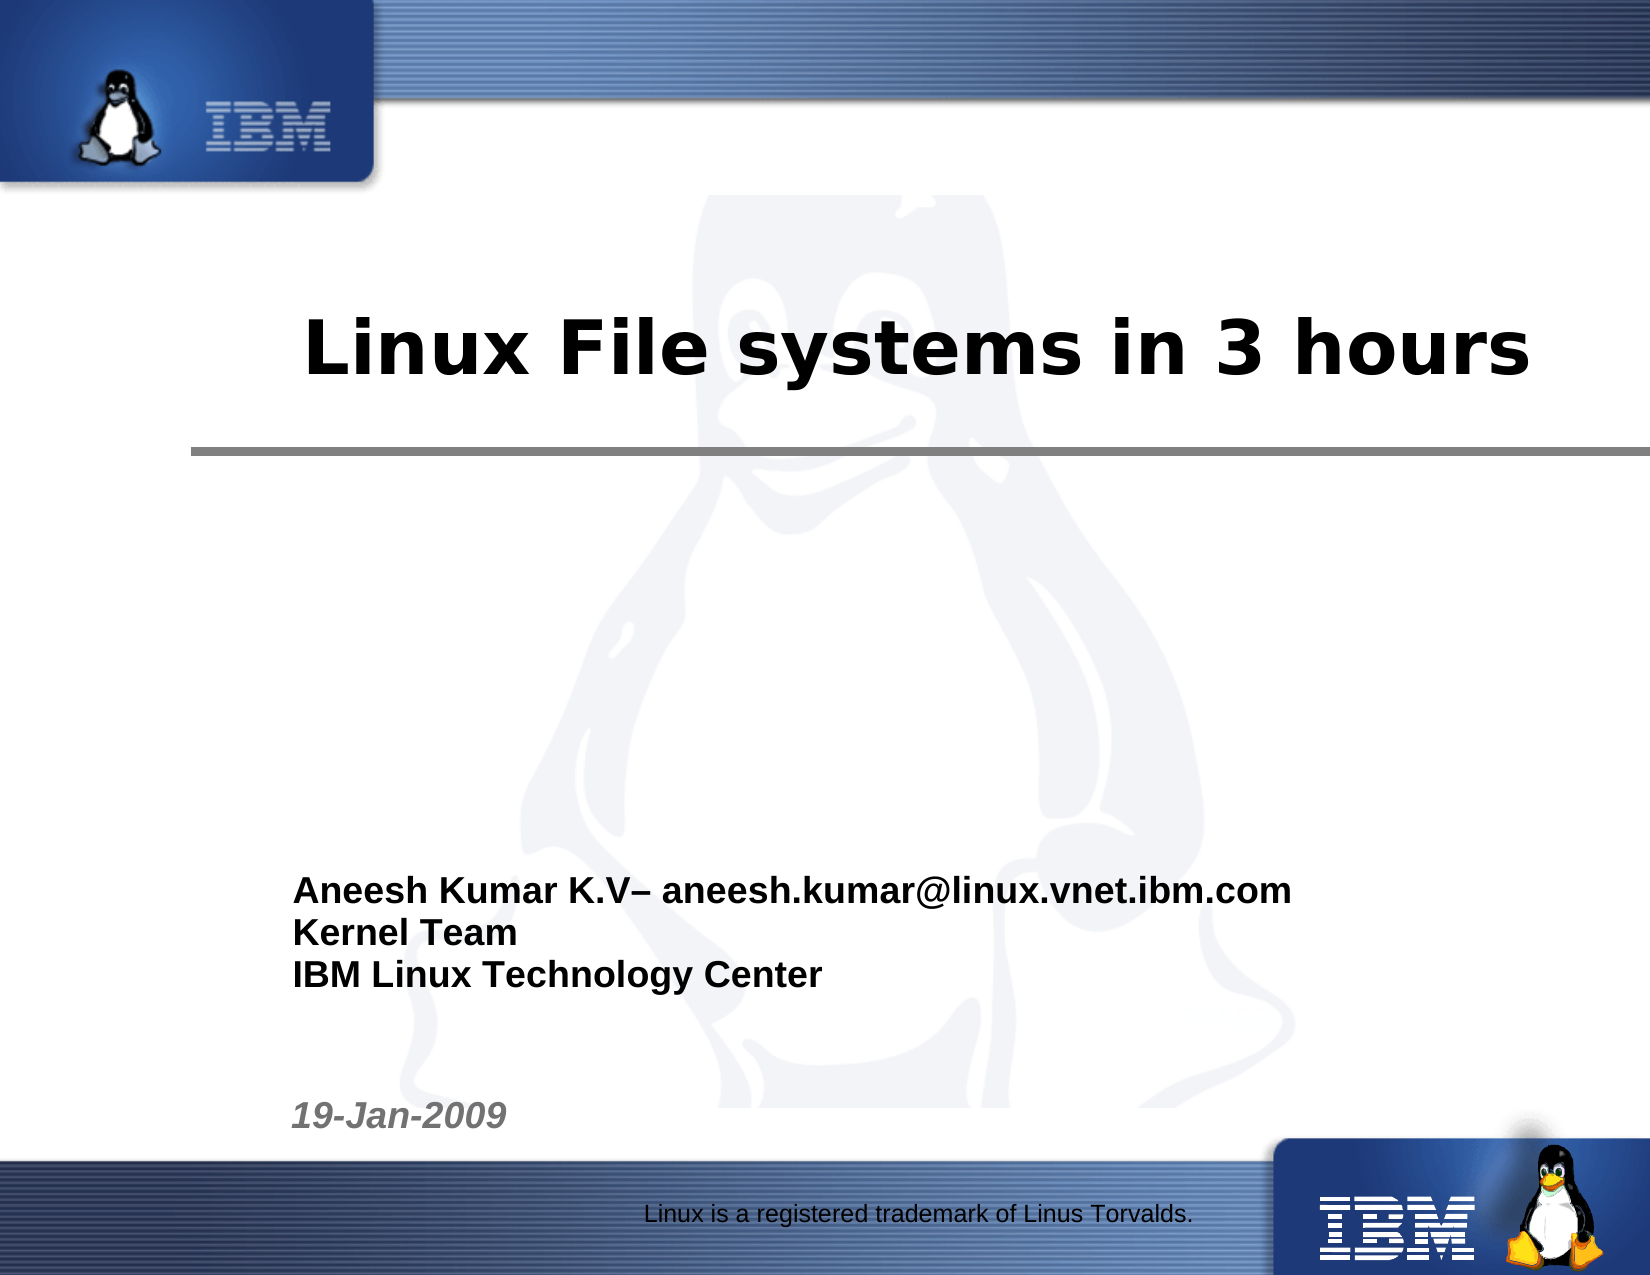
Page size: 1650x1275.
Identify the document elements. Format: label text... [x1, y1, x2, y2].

text_box Linux is a registered trademark of Linus Torvalds. [312, 1200, 1203, 1232]
title Linux File systems in 3 hours [186, 237, 1650, 459]
chart [0, 0, 1650, 195]
list Aneesh Kumar K.V– aneesh.kumar@linux.vnet.ibm.com Kernel Team IBM Linux Technology Center [292, 869, 1405, 1048]
text_box 19-Jan-2009 [291, 1094, 1403, 1140]
